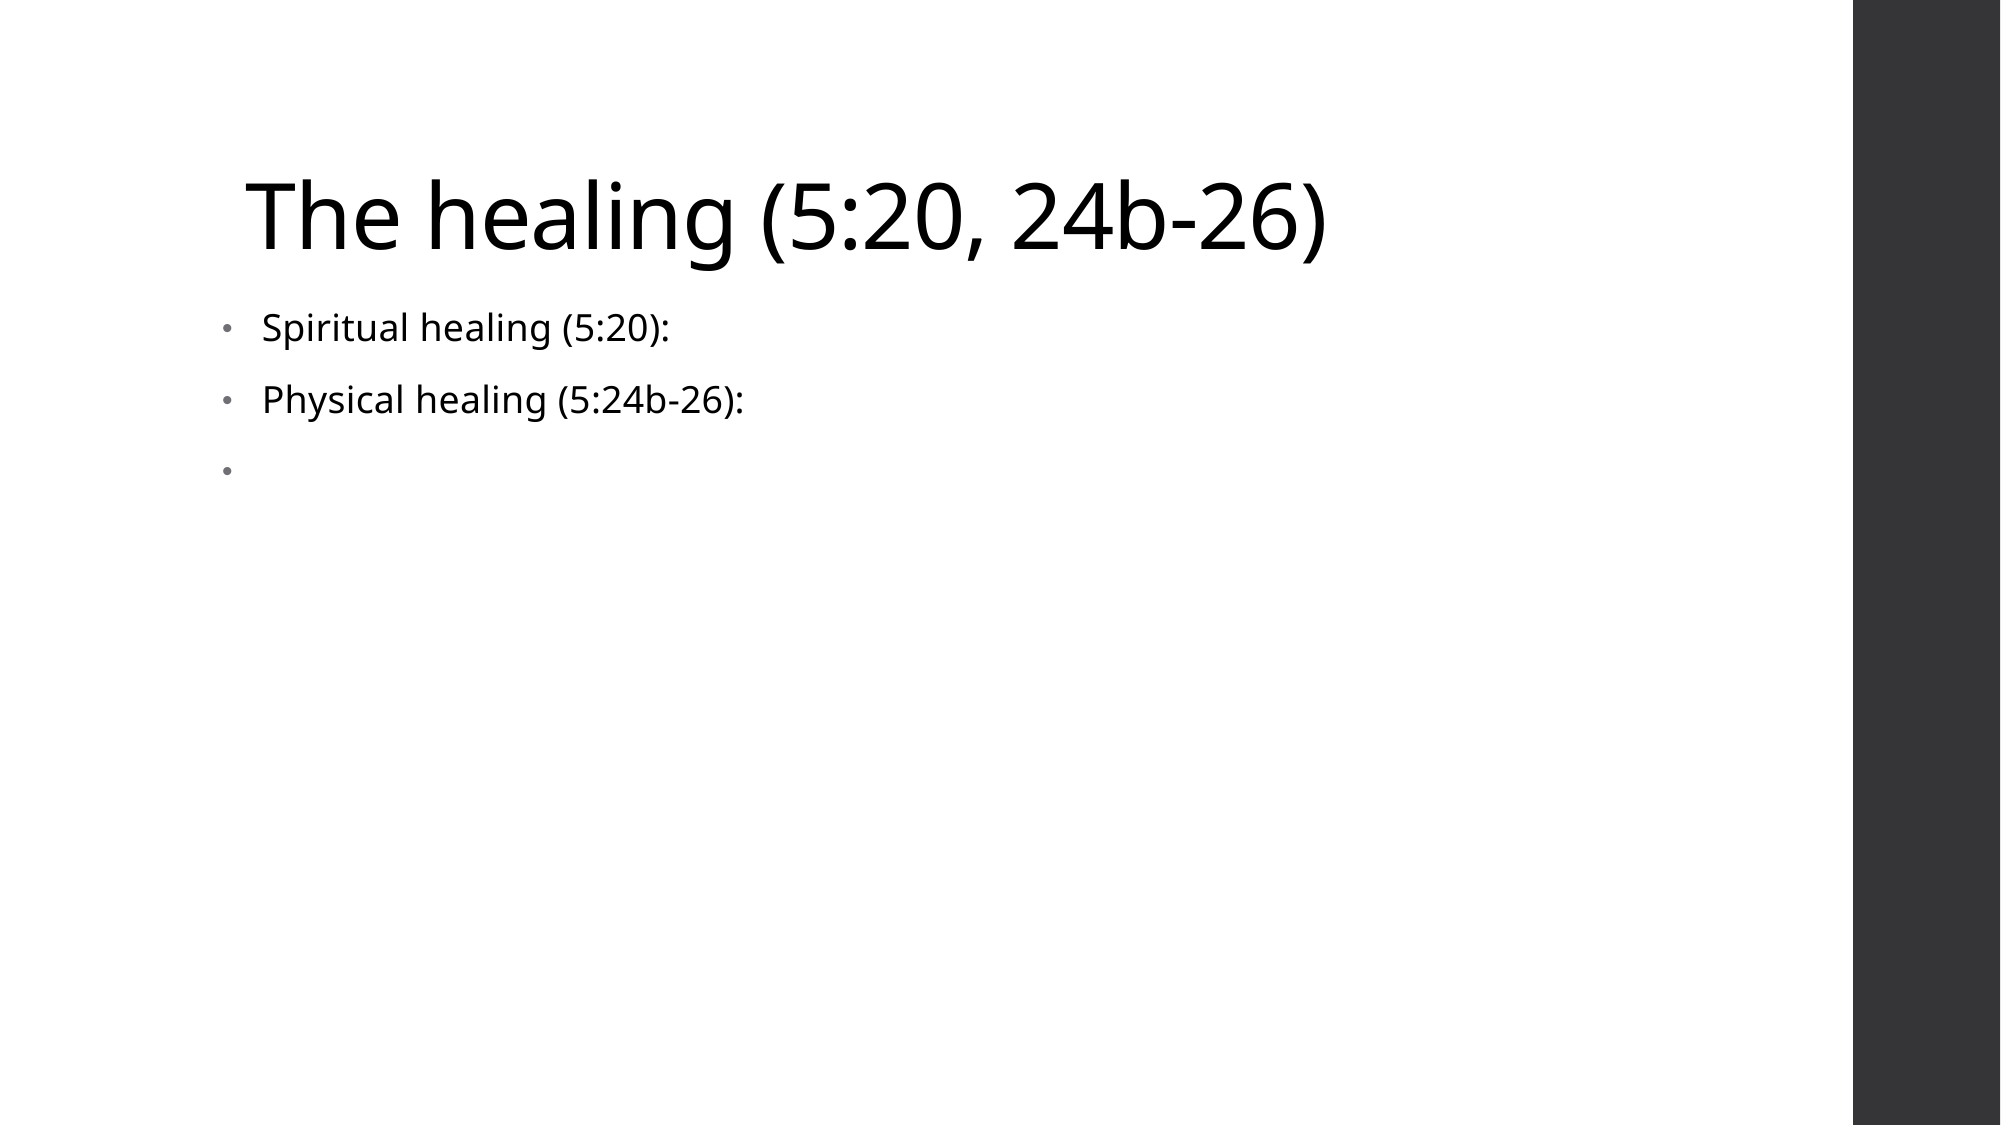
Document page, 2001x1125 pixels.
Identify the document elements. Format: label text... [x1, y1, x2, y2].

list Spiritual healing (5:20): Physical healing (5:24b-26): [206, 299, 1617, 1014]
title The healing (5:20, 24b-26) [206, 60, 1797, 278]
